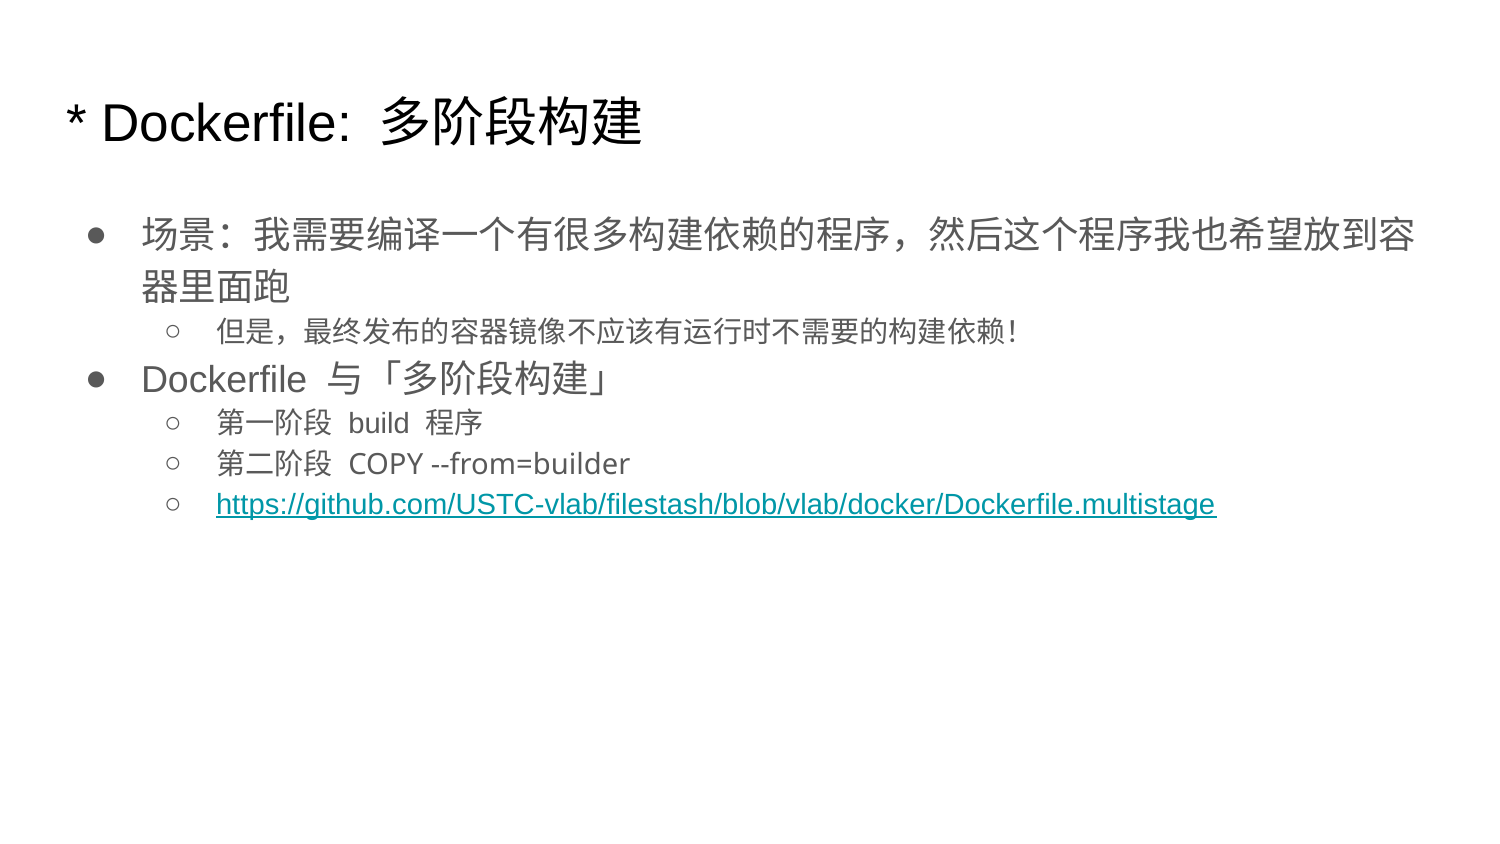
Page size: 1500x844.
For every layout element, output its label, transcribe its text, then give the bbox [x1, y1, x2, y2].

list 场景：我需要编译一个有很多构建依赖的程序，然后这个程序我也希望放到容器里面跑 但是，最终发布的容器镜像不应该有运行时不需要的构建依赖！ Dockerfile 与「多阶段构建」 第一阶段 build 程序 第二阶段 COPY --from=builder https://github.com/USTC-vlab/filestash/blob/vlab/docker/Dockerfile.multistage [51, 189, 1449, 750]
title * Dockerfile: 多阶段构建 [51, 72, 1449, 167]
